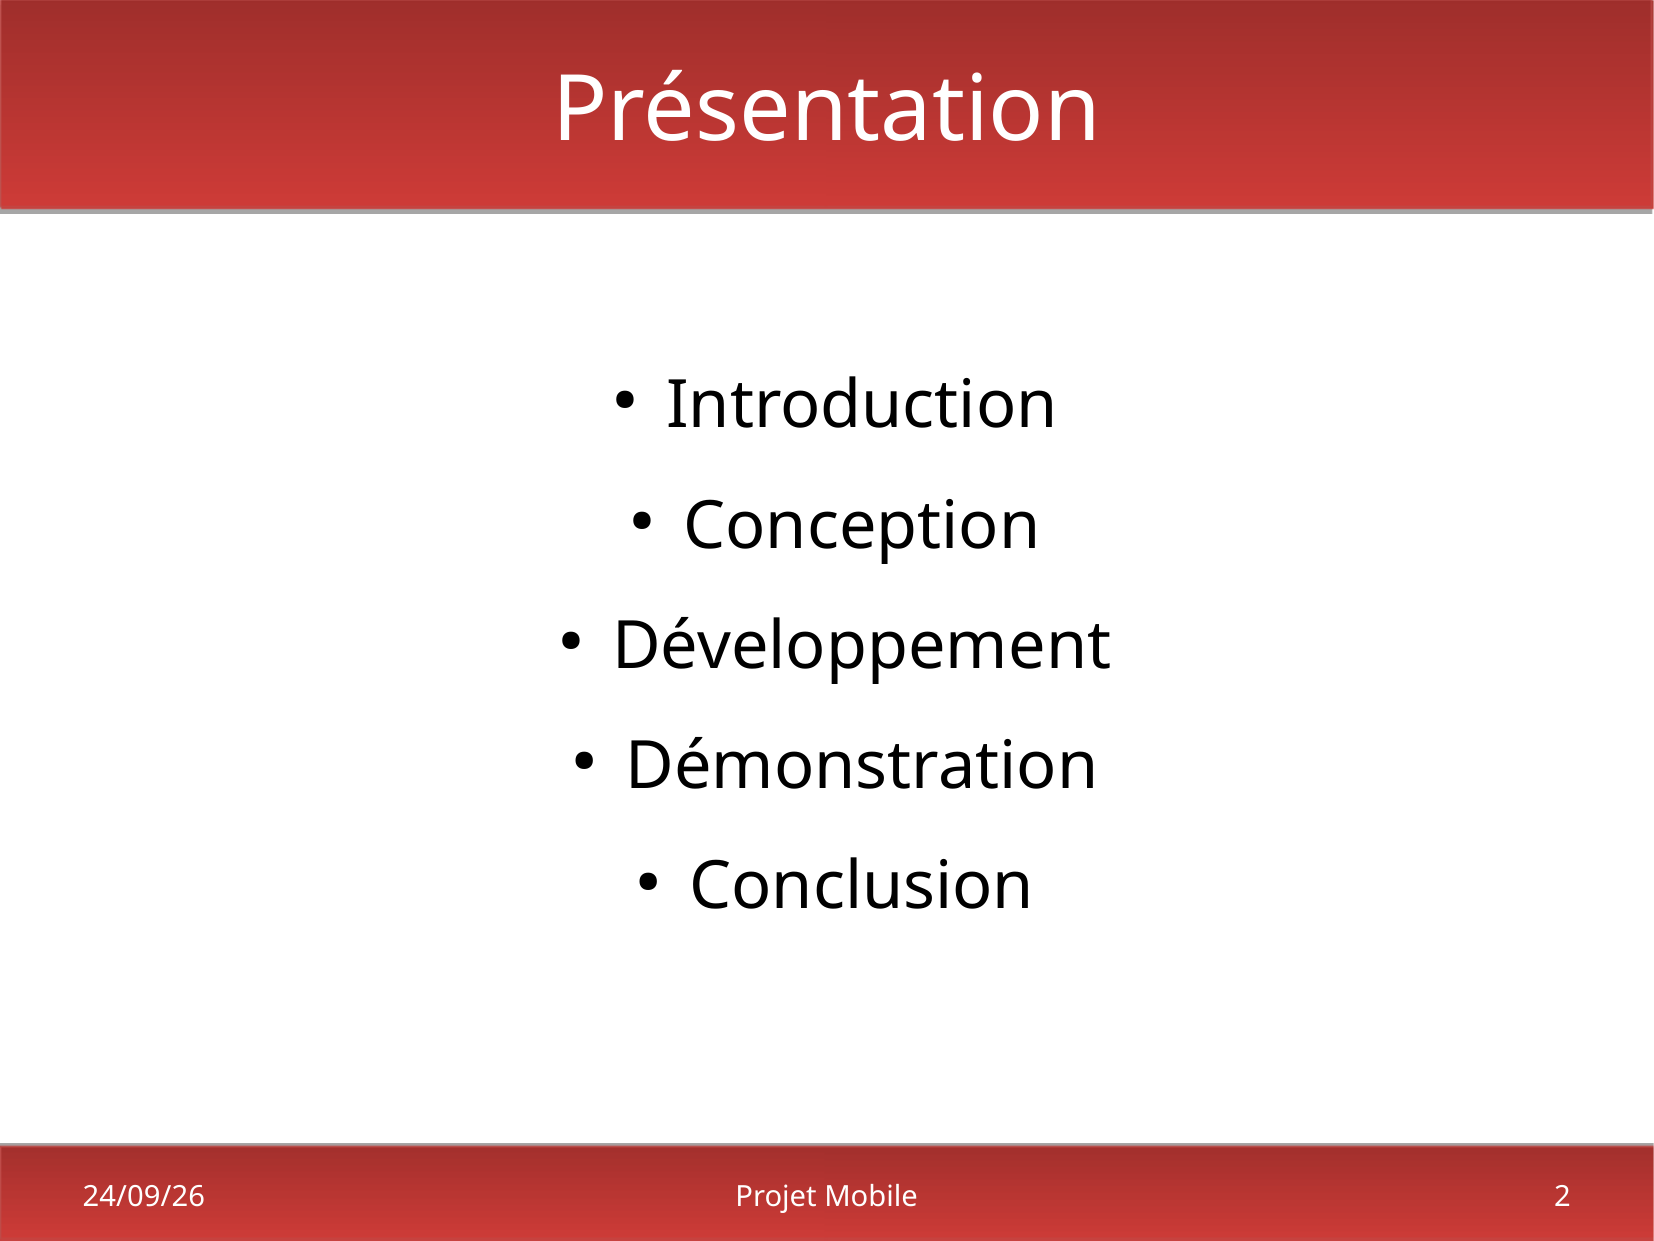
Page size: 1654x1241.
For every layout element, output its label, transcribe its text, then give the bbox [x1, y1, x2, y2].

title Présentation [59, 31, 1595, 178]
list Introduction Conception Développement Démonstration Conclusion [59, 236, 1595, 1055]
picture [0, 0, 1654, 214]
picture [0, 1143, 1654, 1241]
